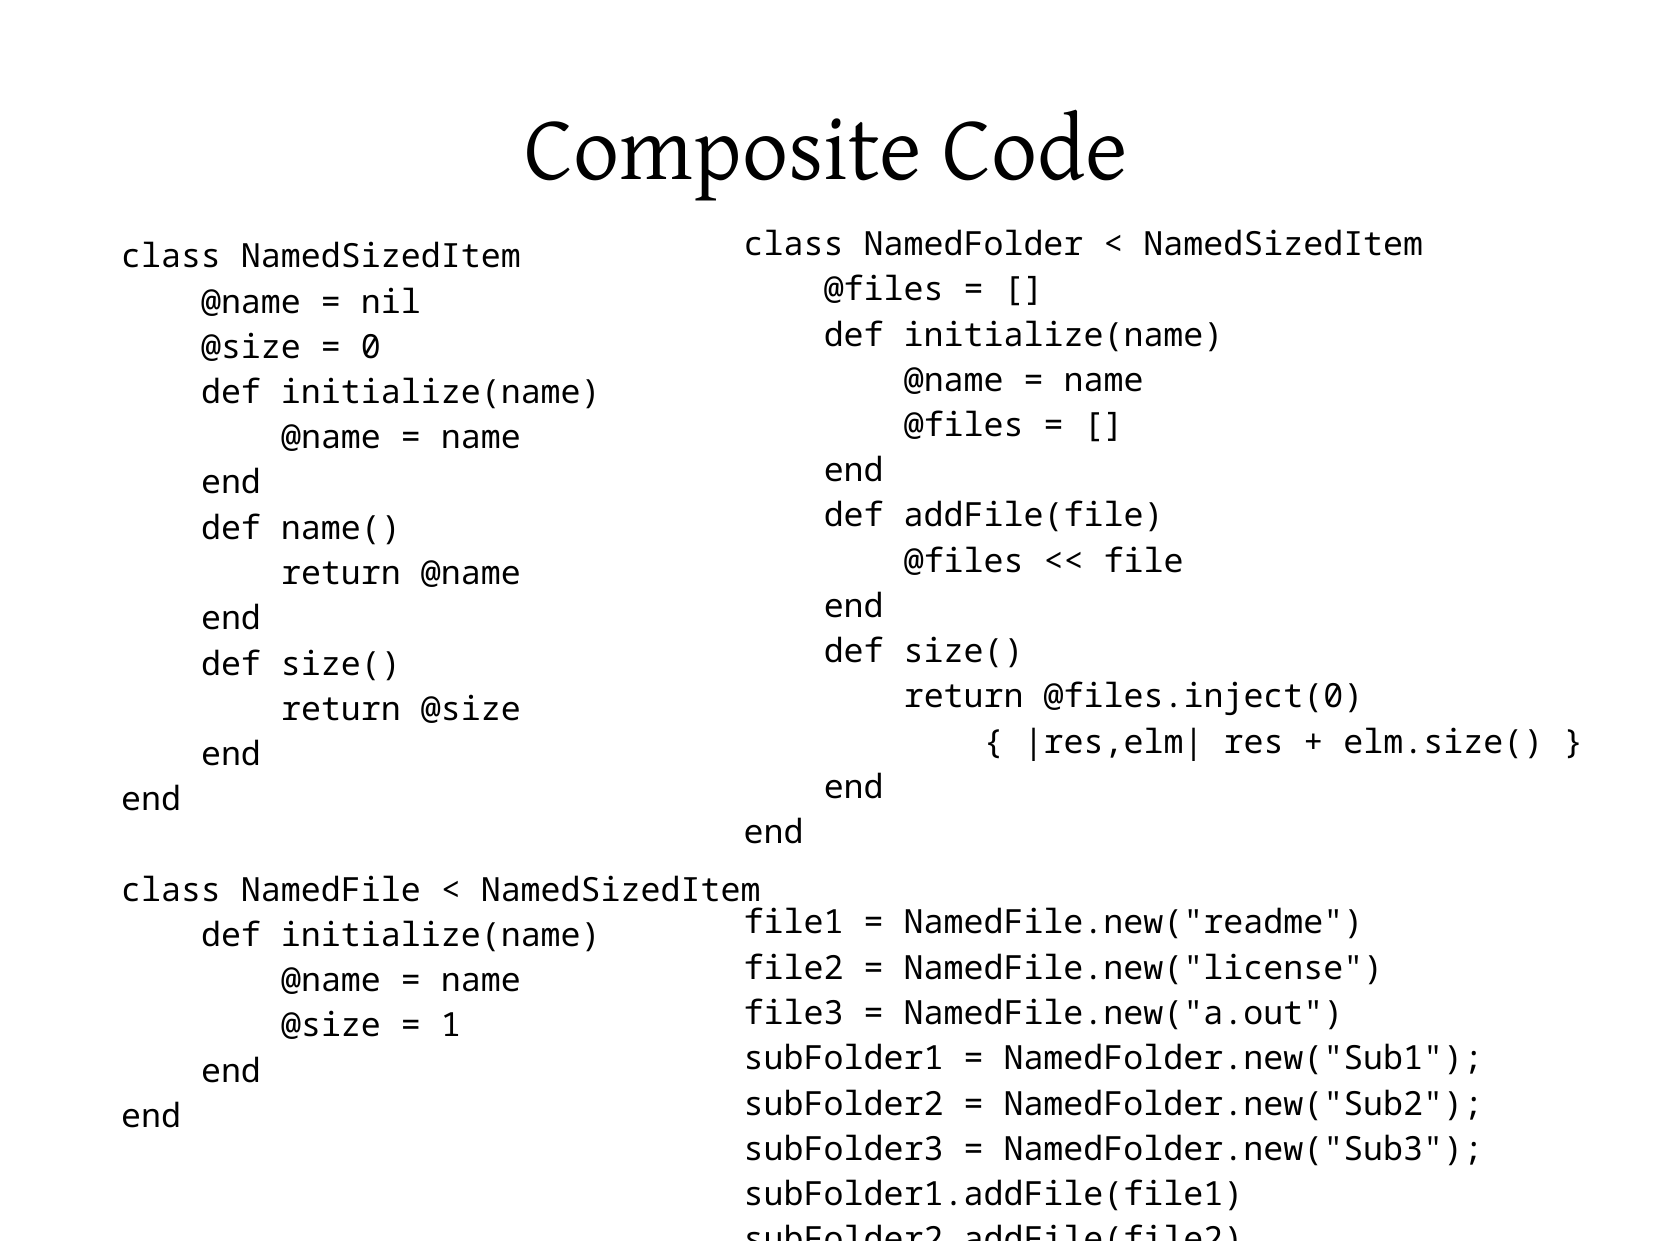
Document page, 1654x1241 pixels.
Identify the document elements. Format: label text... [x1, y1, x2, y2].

text_box class NamedSizedItem @name = nil @size = 0 def initialize(name) @name = name end def name() return @name end def size() return @size end end class NamedFile < NamedSizedItem def initialize(name) @name = name @size = 1 end end [106, 224, 672, 981]
text_box class NamedFolder < NamedSizedItem @files = [] def initialize(name) @name = name @files = [] end def addFile(file) @files << file end def size() return @files.inject(0) { |res,elm| res + elm.size() } end end file1 = NamedFile.new("readme") file2 = NamedFile.new("license") file3 = NamedFile.new("a.out") subFolder1 = NamedFolder.new("Sub1"); subFolder2 = NamedFolder.new("Sub2"); subFolder3 = NamedFolder.new("Sub3"); subFolder1.addFile(file1) subFolder2.addFile(file2) subFolder3.addFile(file3) subFolder2.addFile(subFolder1) subFolder3.addFile(subFolder2) puts(subFolder3.size()) [728, 212, 1654, 1241]
title Composite Code [82, 49, 1571, 257]
